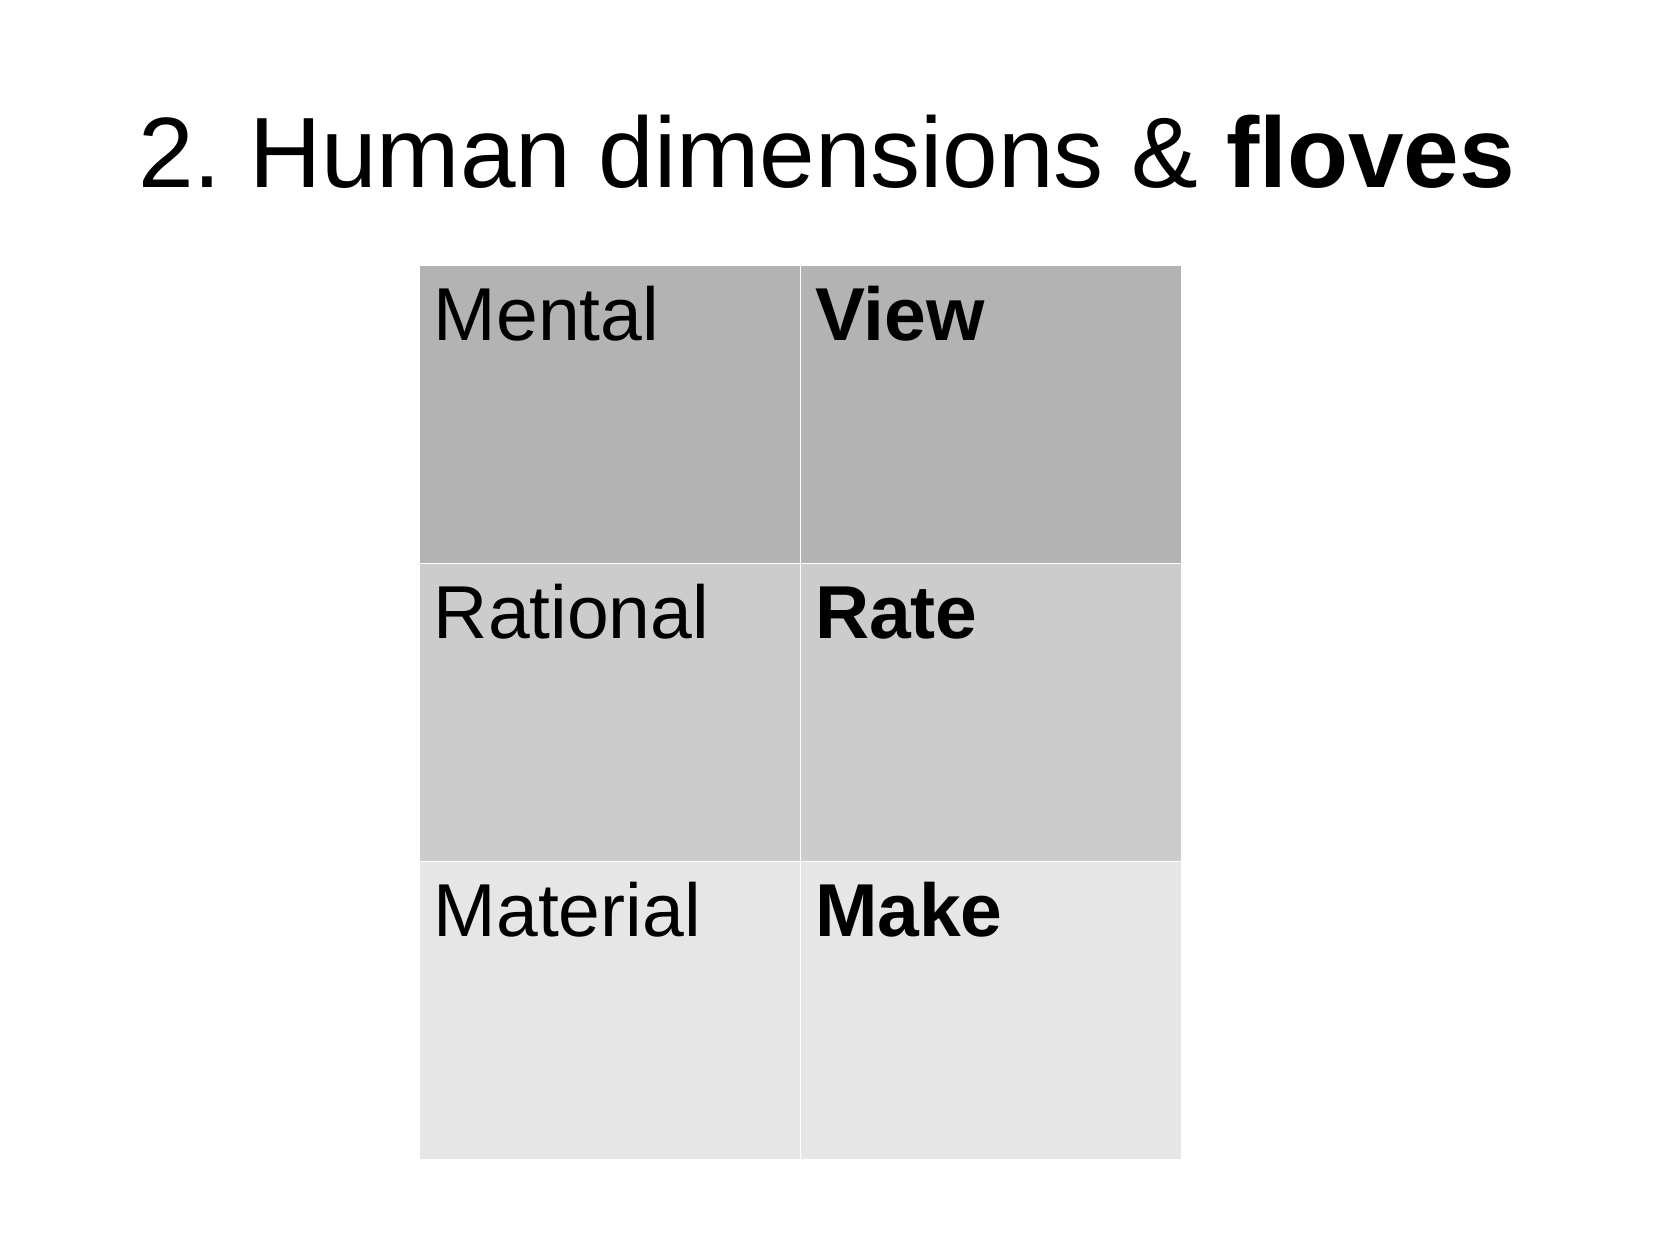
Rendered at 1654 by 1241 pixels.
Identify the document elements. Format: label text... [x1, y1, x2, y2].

table_header View [801, 266, 1181, 563]
table_cell Rate [801, 564, 1181, 861]
table_cell Make [801, 862, 1181, 1159]
table_cell Rational [420, 564, 800, 861]
subtitle [82, 0, 1571, 1241]
table_cell Material [420, 862, 800, 1159]
table_header Mental [420, 266, 800, 563]
